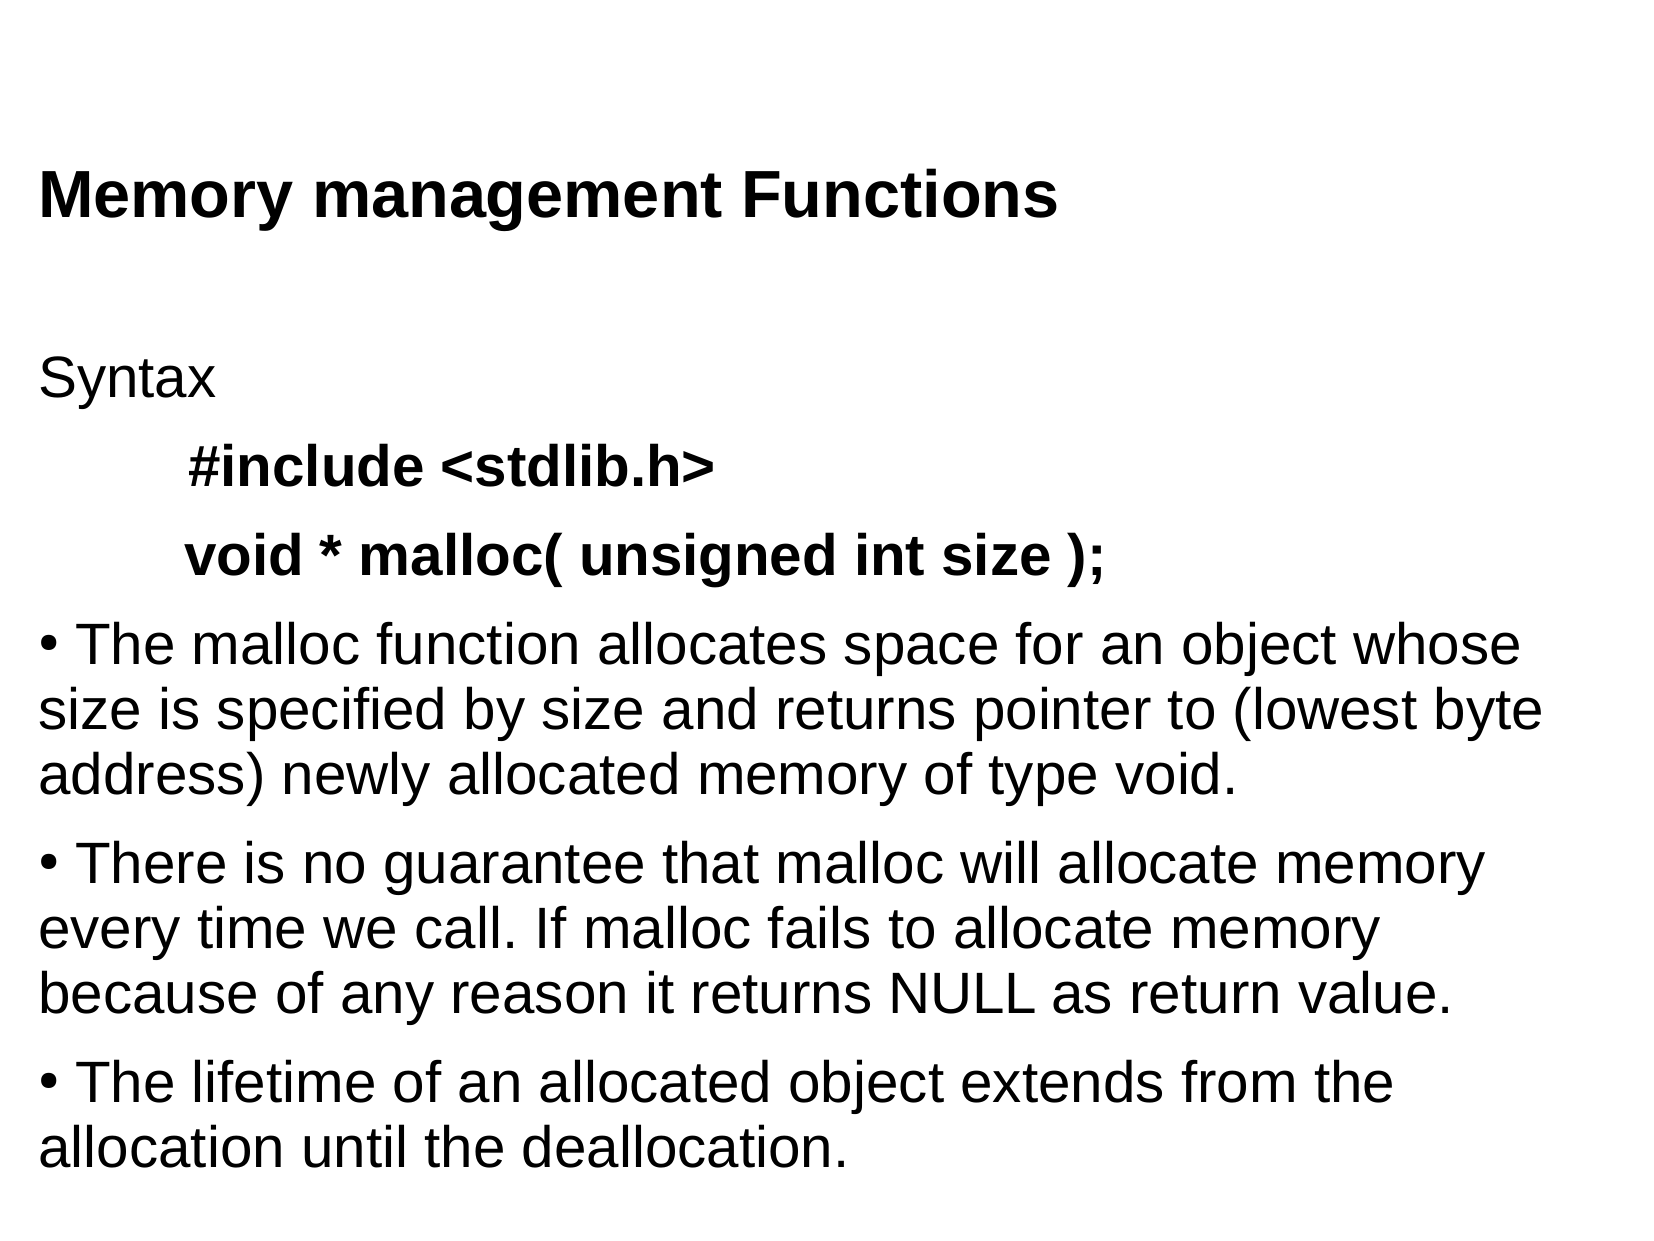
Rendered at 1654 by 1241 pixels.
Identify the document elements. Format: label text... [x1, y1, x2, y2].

text_box Memory management Functions Syntax #include <stdlib.h> void * malloc( unsigned int size ); The malloc function allocates space for an object whose size is specified by size and returns pointer to (lowest byte address) newly allocated memory of type void. There is no guarantee that malloc will allocate memory every time we call. If malloc fails to allocate memory because of any reason it returns NULL as return value. The lifetime of an allocated object extends from the allocation until the deallocation. [23, 150, 1576, 1201]
